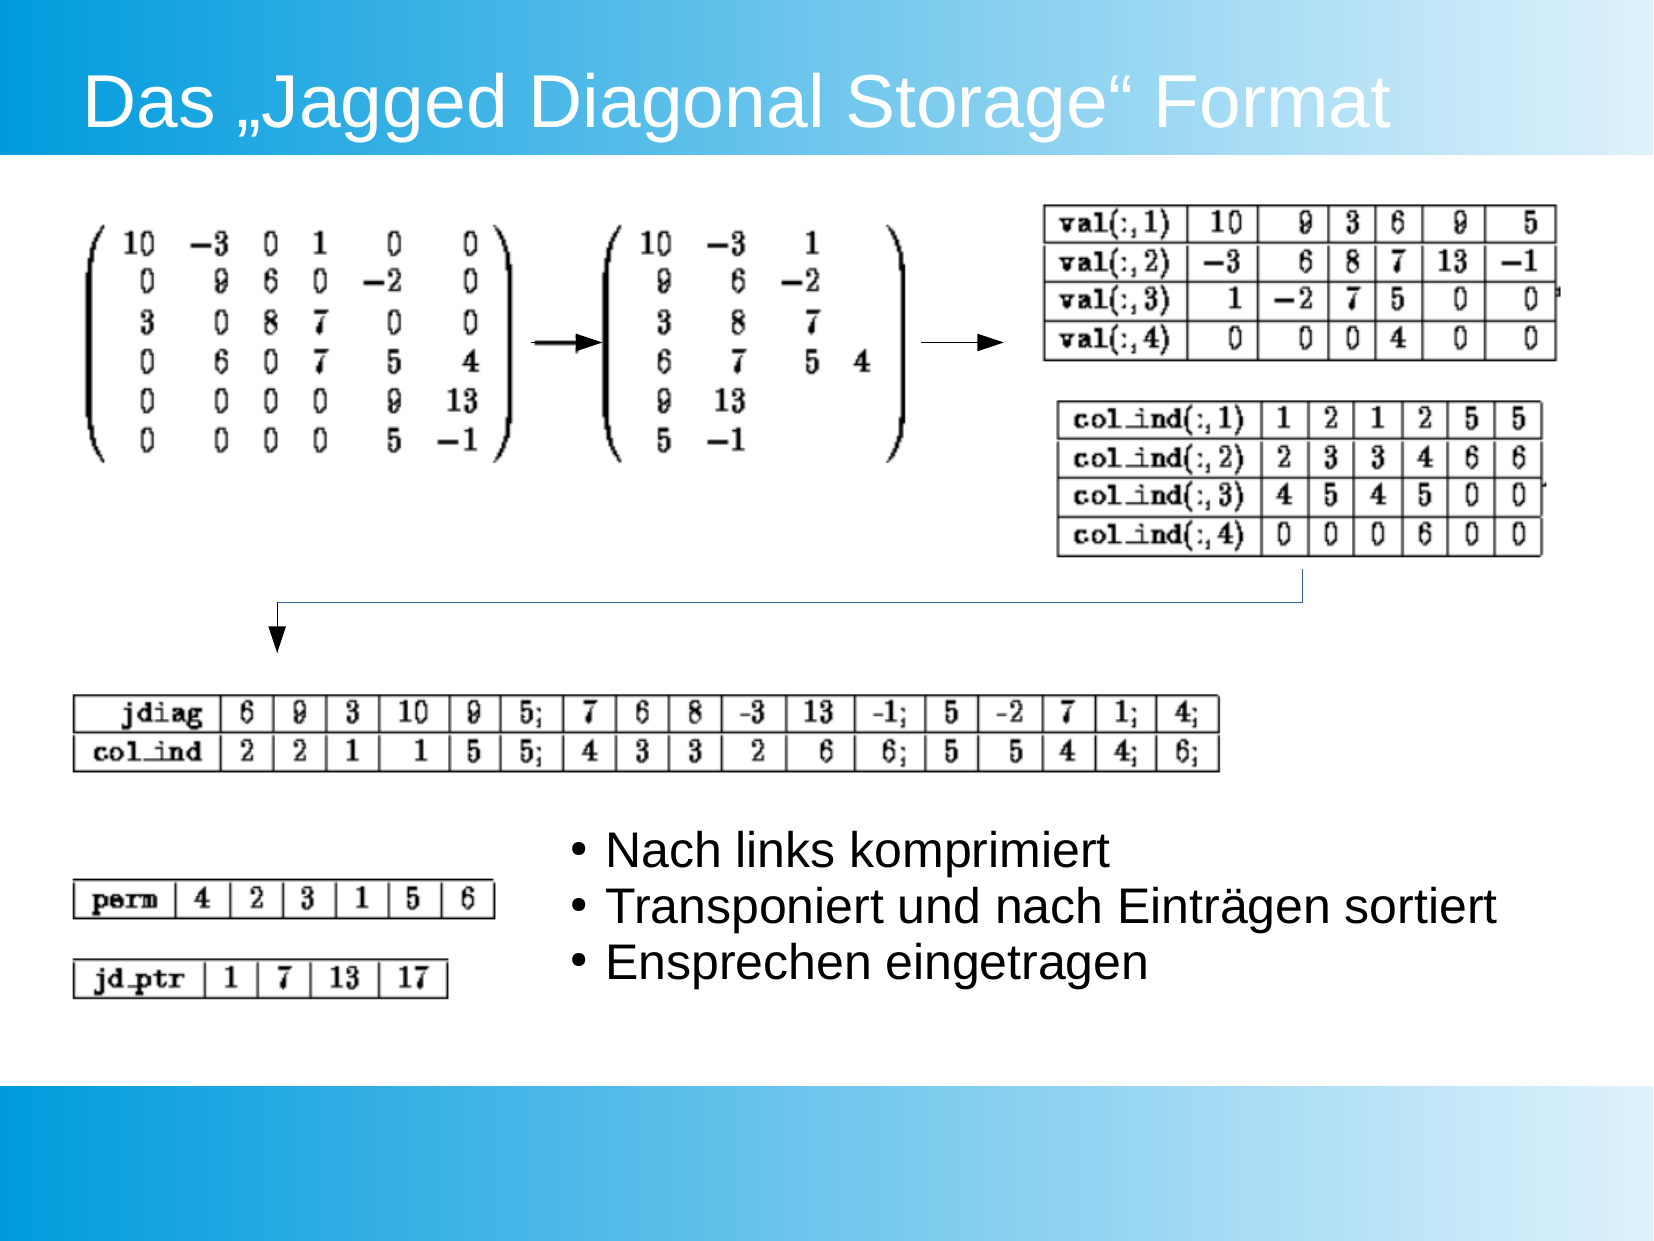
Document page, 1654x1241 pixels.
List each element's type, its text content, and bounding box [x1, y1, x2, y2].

picture [70, 212, 945, 478]
picture [70, 693, 1228, 1004]
title Das „Jagged Diagonal Storage“ Format [82, 49, 1571, 155]
picture [1027, 200, 1578, 570]
text_box Nach links komprimiert Transponiert und nach Einträgen sortiert Ensprechen eingetragen [555, 814, 1595, 1003]
